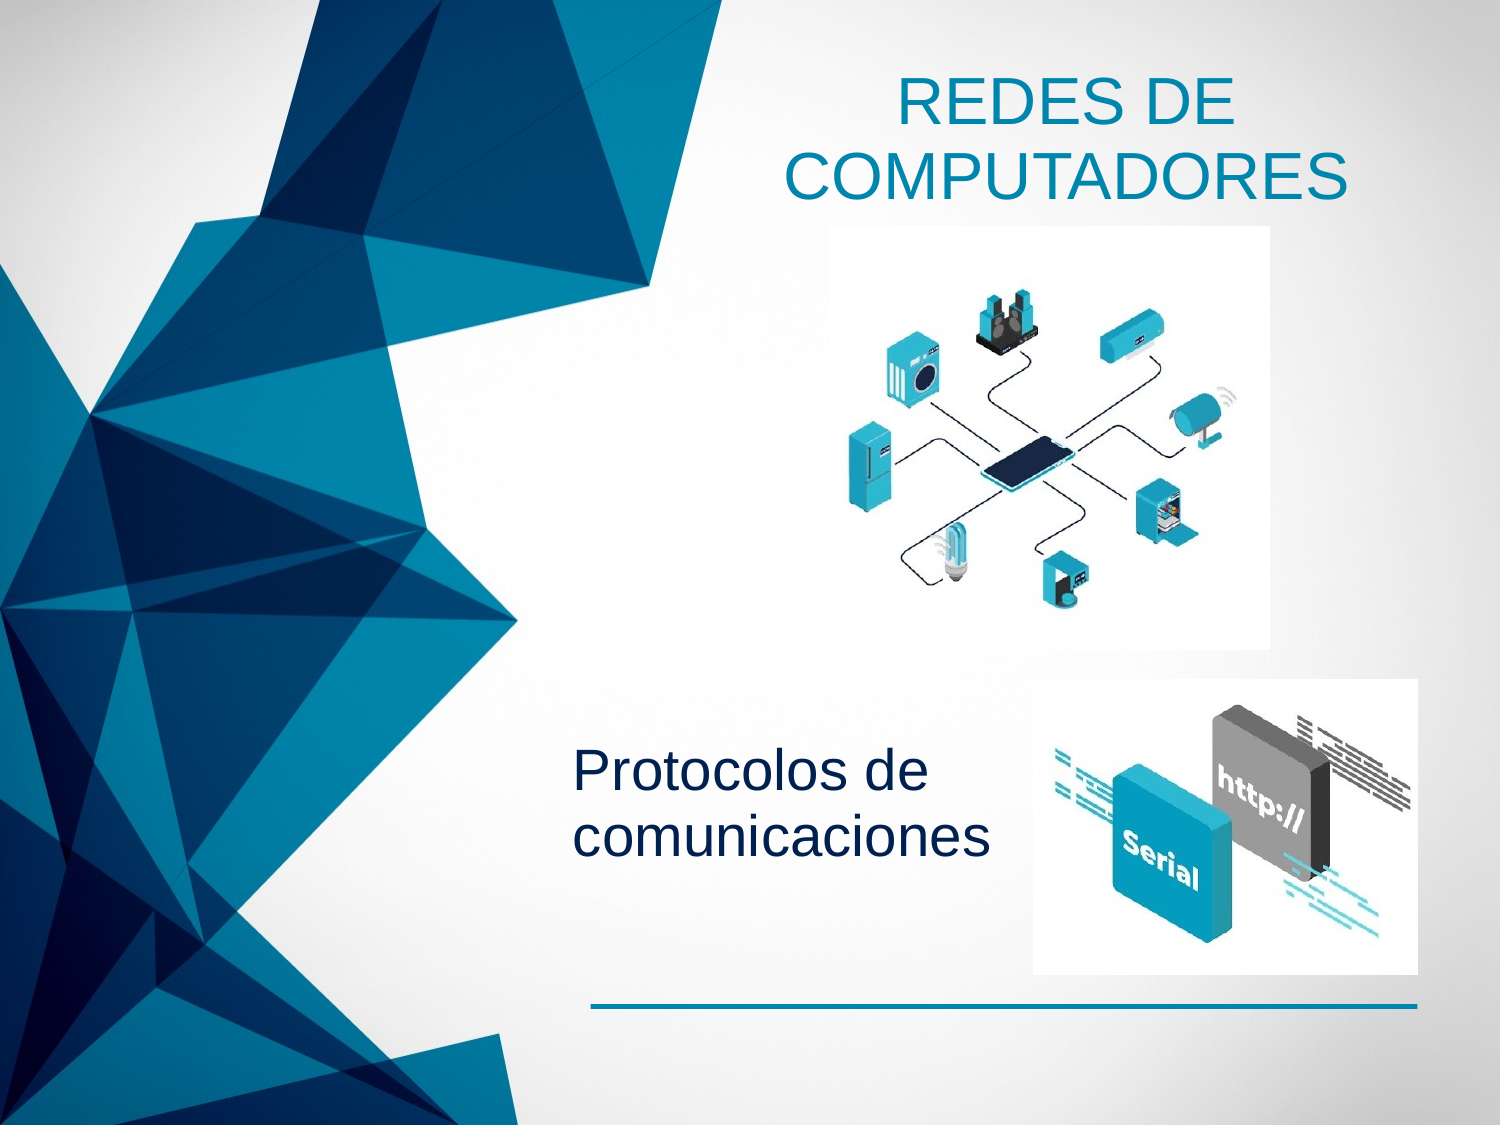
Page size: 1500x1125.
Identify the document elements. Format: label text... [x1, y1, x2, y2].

picture [0, 0, 1500, 1125]
list Protocolos de comunicaciones [501, 738, 1004, 916]
title REDES DE COMPUTADORES [708, 44, 1425, 233]
